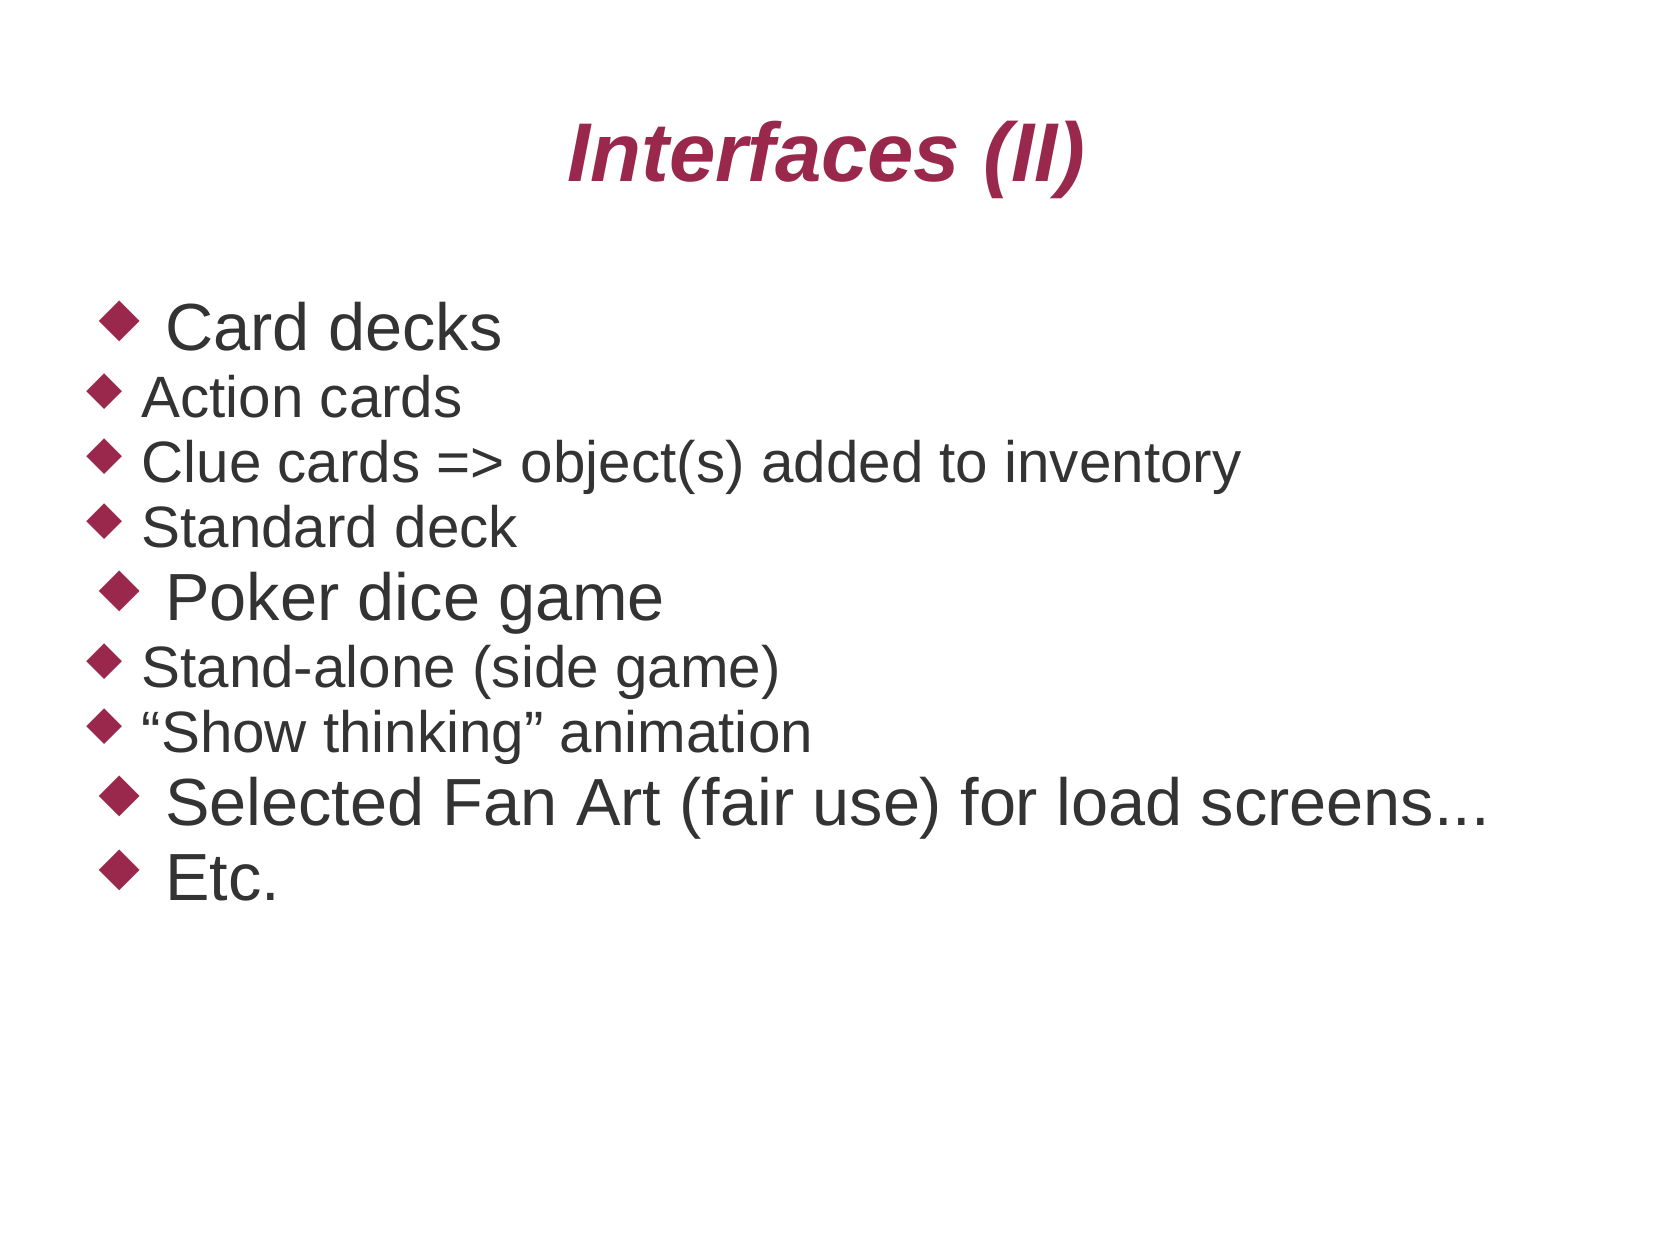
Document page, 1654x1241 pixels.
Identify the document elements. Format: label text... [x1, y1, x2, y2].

title Interfaces (II) [82, 49, 1571, 257]
list Card decks Action cards Clue cards => object(s) added to inventory Standard deck Poker dice game Stand-alone (side game) “Show thinking” animation Selected Fan Art (fair use) for load screens... Etc. [82, 290, 1571, 1120]
